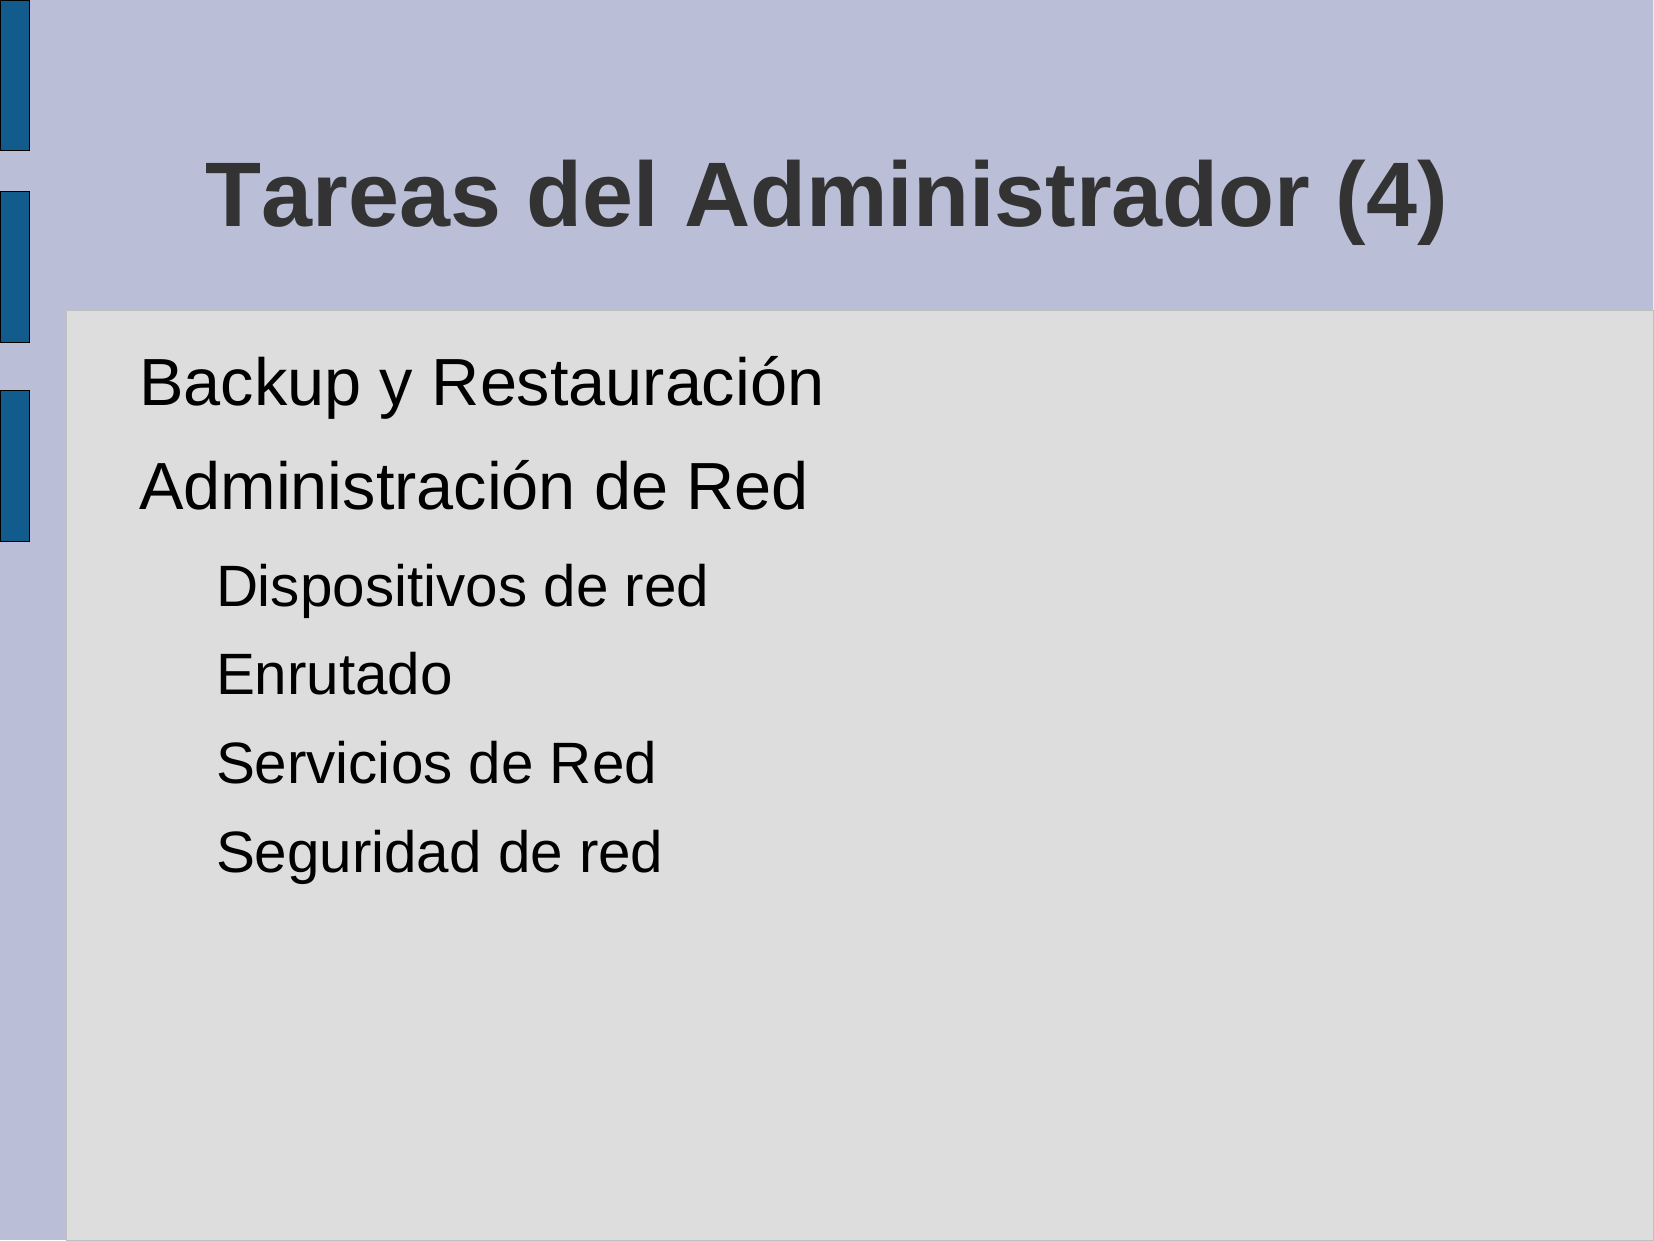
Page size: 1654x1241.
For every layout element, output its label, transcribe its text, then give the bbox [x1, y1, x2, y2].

title Tareas del Administrador (4) [121, 91, 1534, 299]
list Backup y Restauración Administración de Red Dispositivos de red Enrutado Servicios de Red Seguridad de red [121, 344, 1534, 1127]
